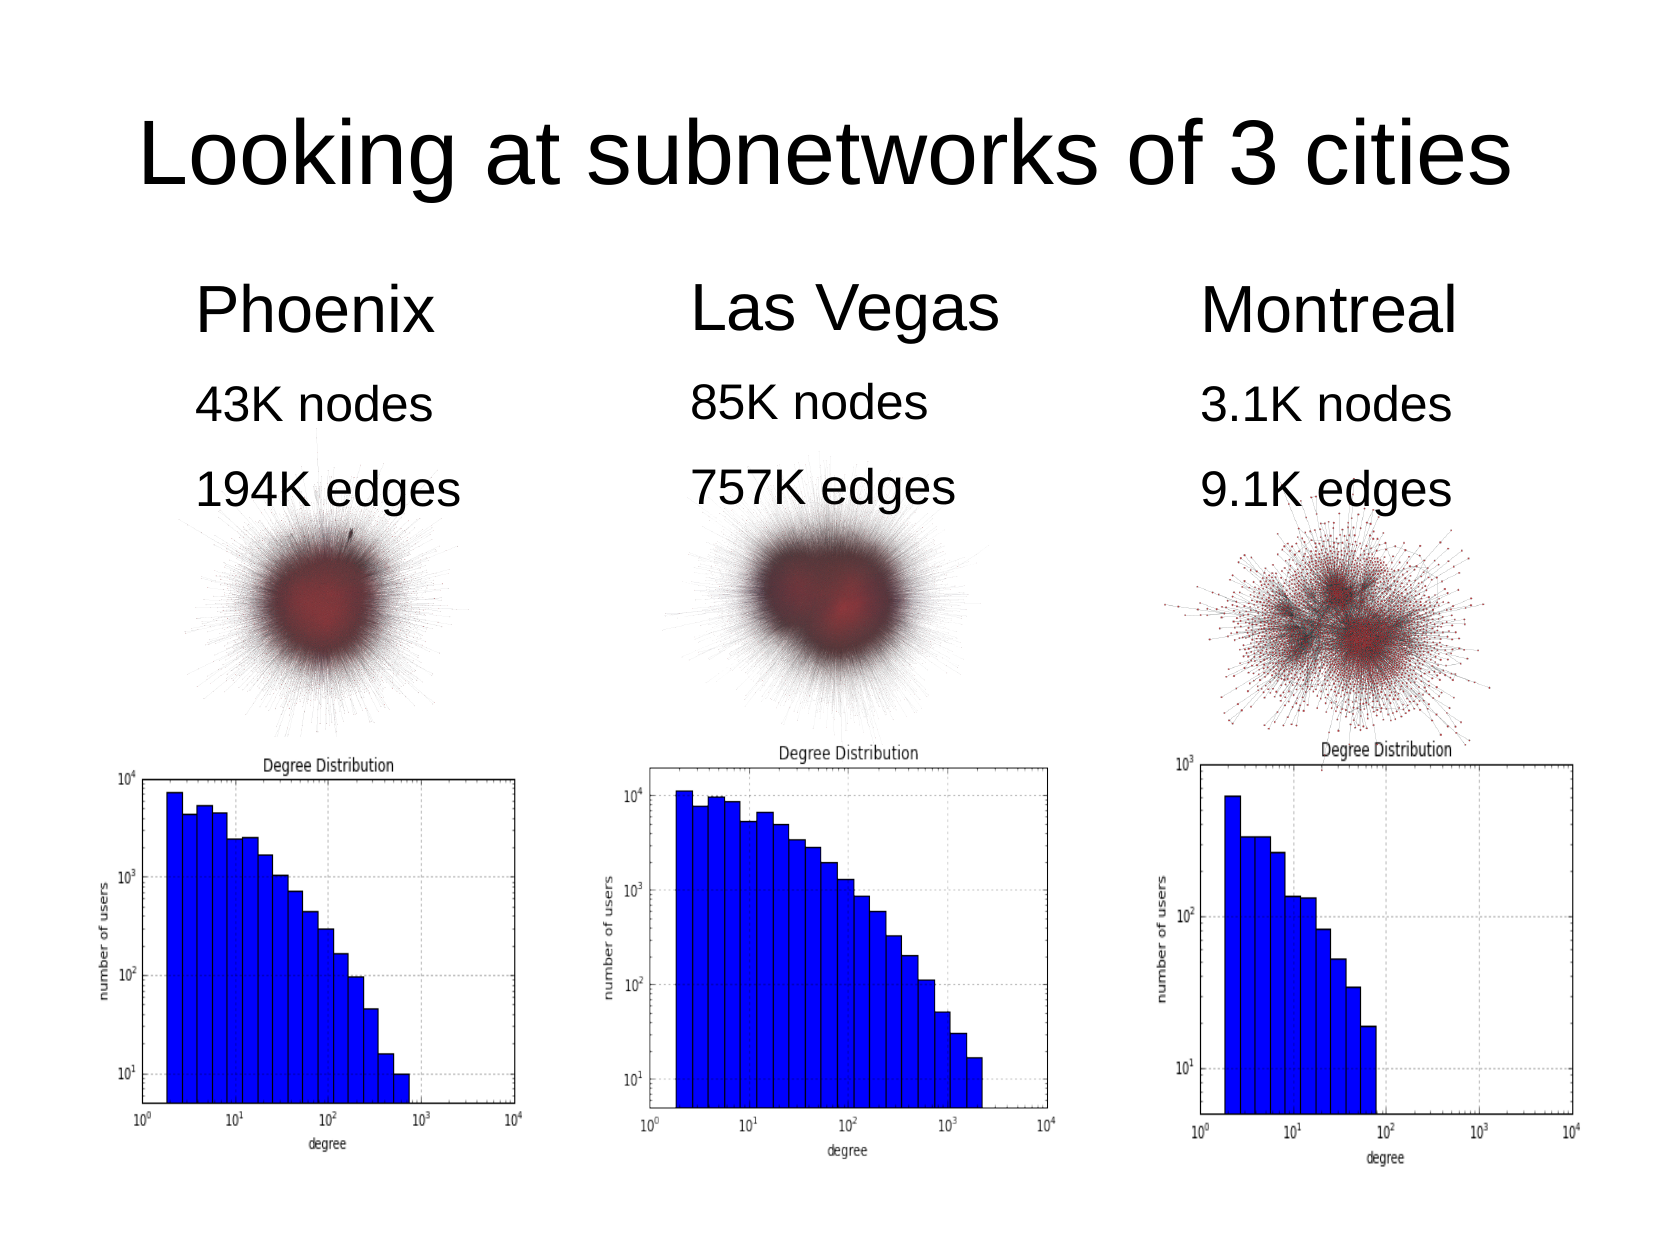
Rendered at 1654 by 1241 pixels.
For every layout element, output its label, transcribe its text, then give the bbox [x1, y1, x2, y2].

picture [82, 419, 562, 1156]
picture [1140, 449, 1620, 1171]
picture [596, 434, 1066, 1171]
title Looking at subnetworks of 3 cities [82, 49, 1571, 257]
list Phoenix 43K nodes 194K edges [195, 271, 511, 526]
list Montreal 3.1K nodes 9.1K edges [1200, 271, 1591, 541]
list Las Vegas 85K nodes 757K edges [690, 270, 1036, 541]
